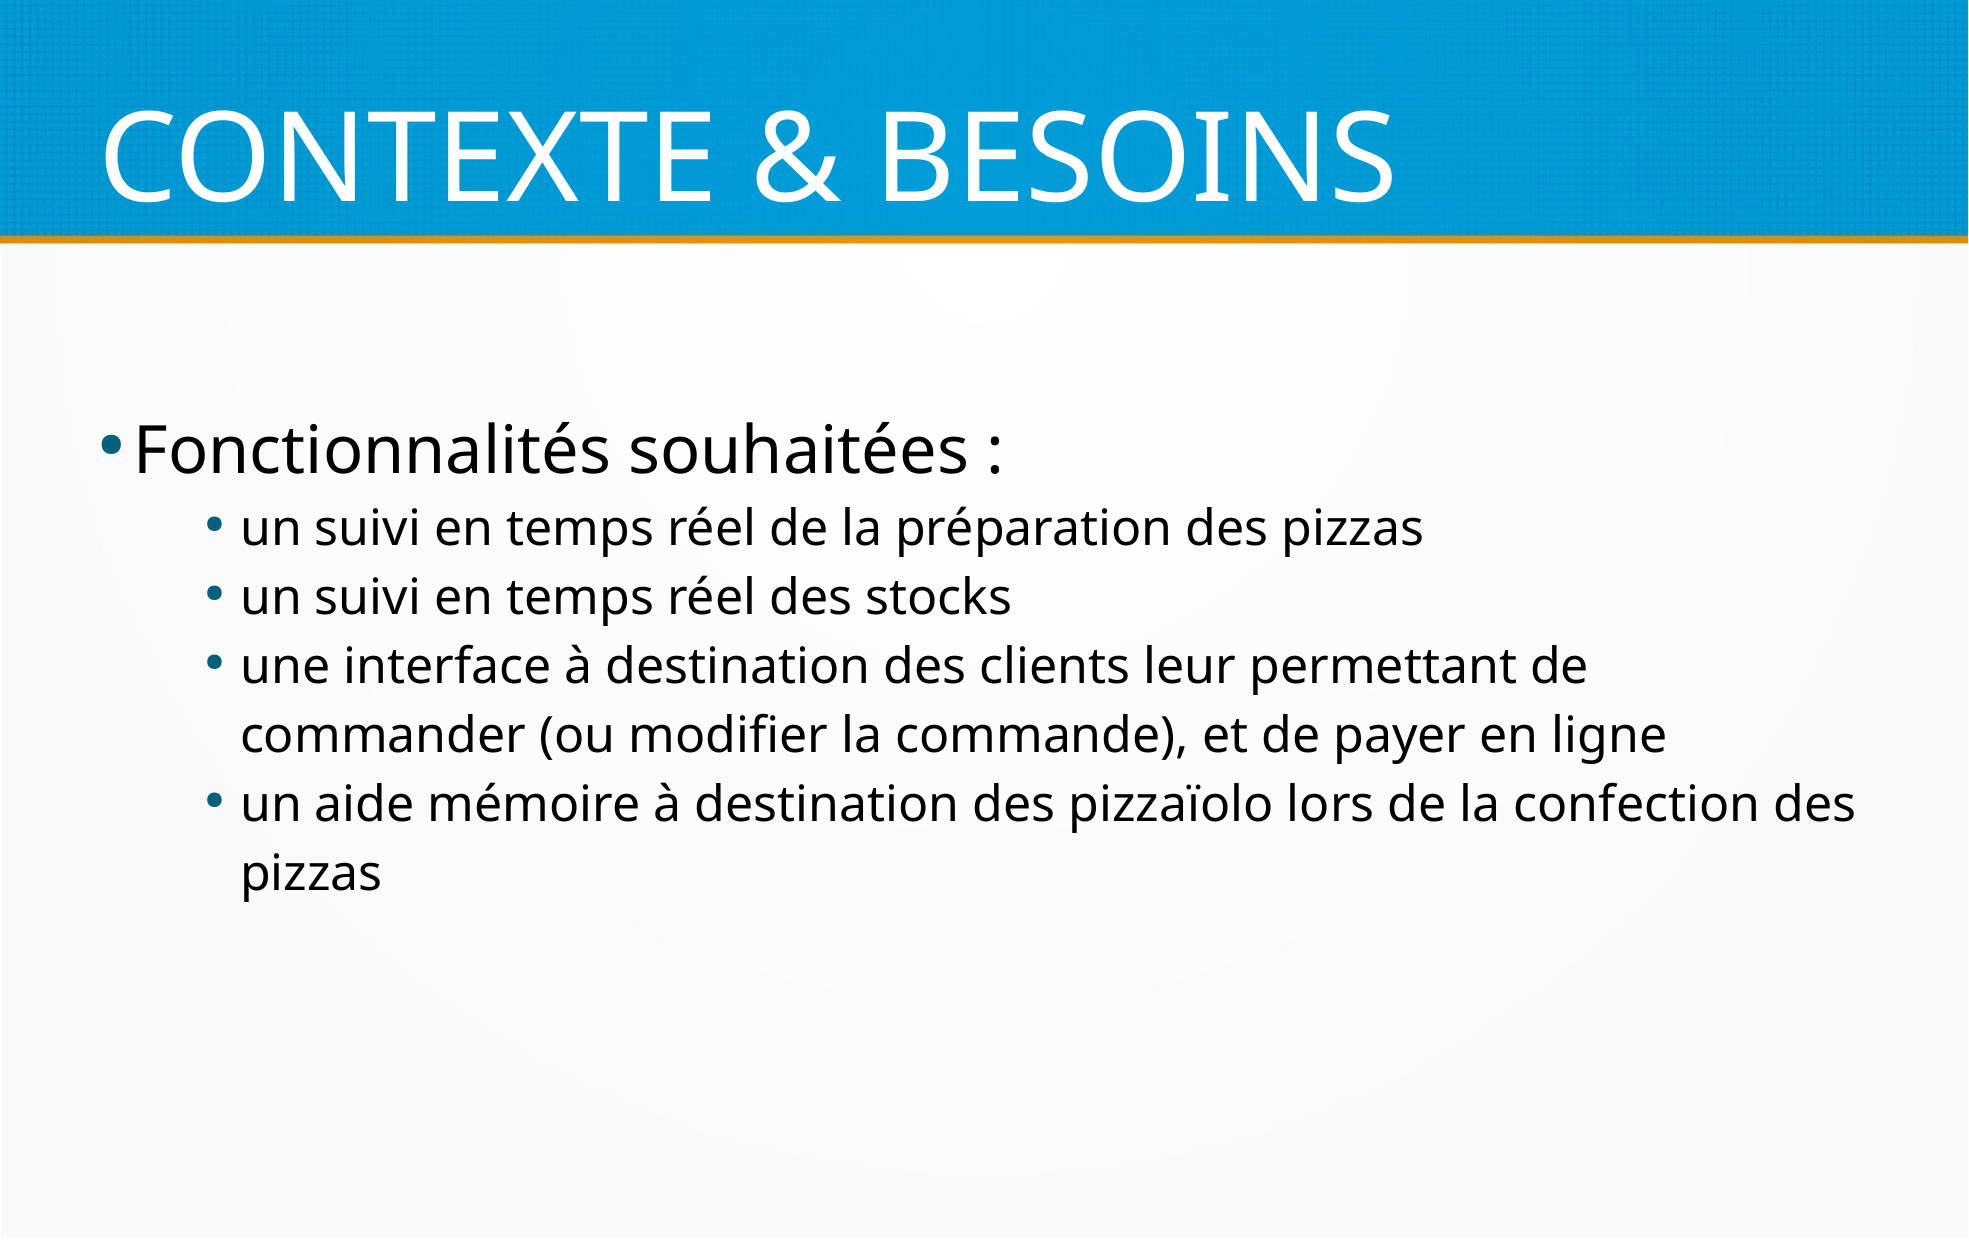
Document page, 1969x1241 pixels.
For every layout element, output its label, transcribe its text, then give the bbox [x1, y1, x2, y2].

picture [0, 233, 1969, 1241]
text_box CONTEXTE & BESOINS [98, 19, 1870, 227]
text_box Fonctionnalités souhaitées : un suivi en temps réel de la préparation des pizzas un suivi en temps réel des stocks une interface à destination des clients leur permettant de commander (ou modifier la commande), et de payer en ligne un aide mémoire à destination des pizzaïolo lors de la confection des pizzas [98, 314, 1860, 1080]
